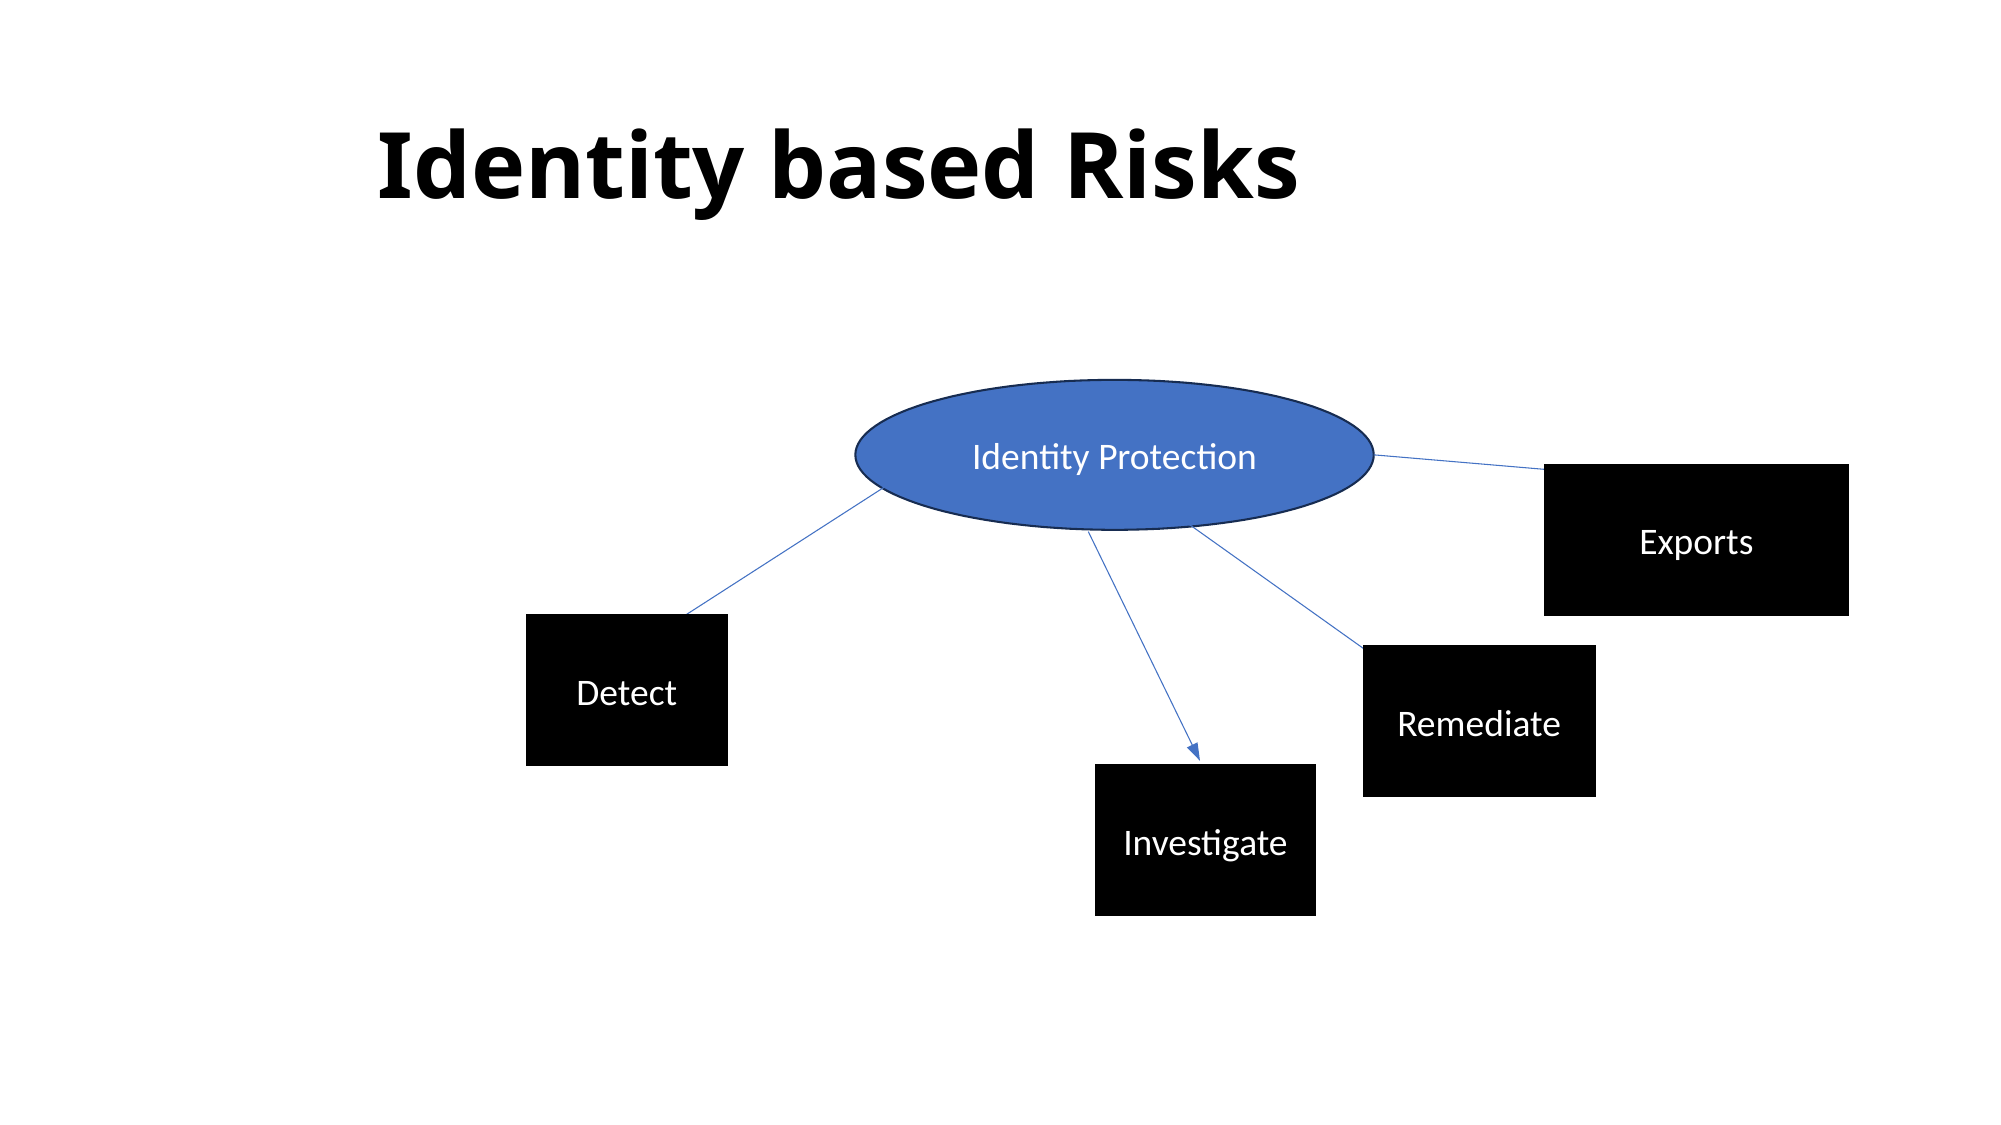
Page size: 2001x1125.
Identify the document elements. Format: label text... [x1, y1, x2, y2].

text_box Remediate [1364, 646, 1595, 796]
text_box Investigate [1096, 765, 1315, 915]
text_box Detect [527, 615, 727, 765]
text_box Exports [1545, 465, 1848, 615]
title Identity based Risks [137, 59, 1863, 278]
text_box Identity Protection [855, 379, 1374, 530]
